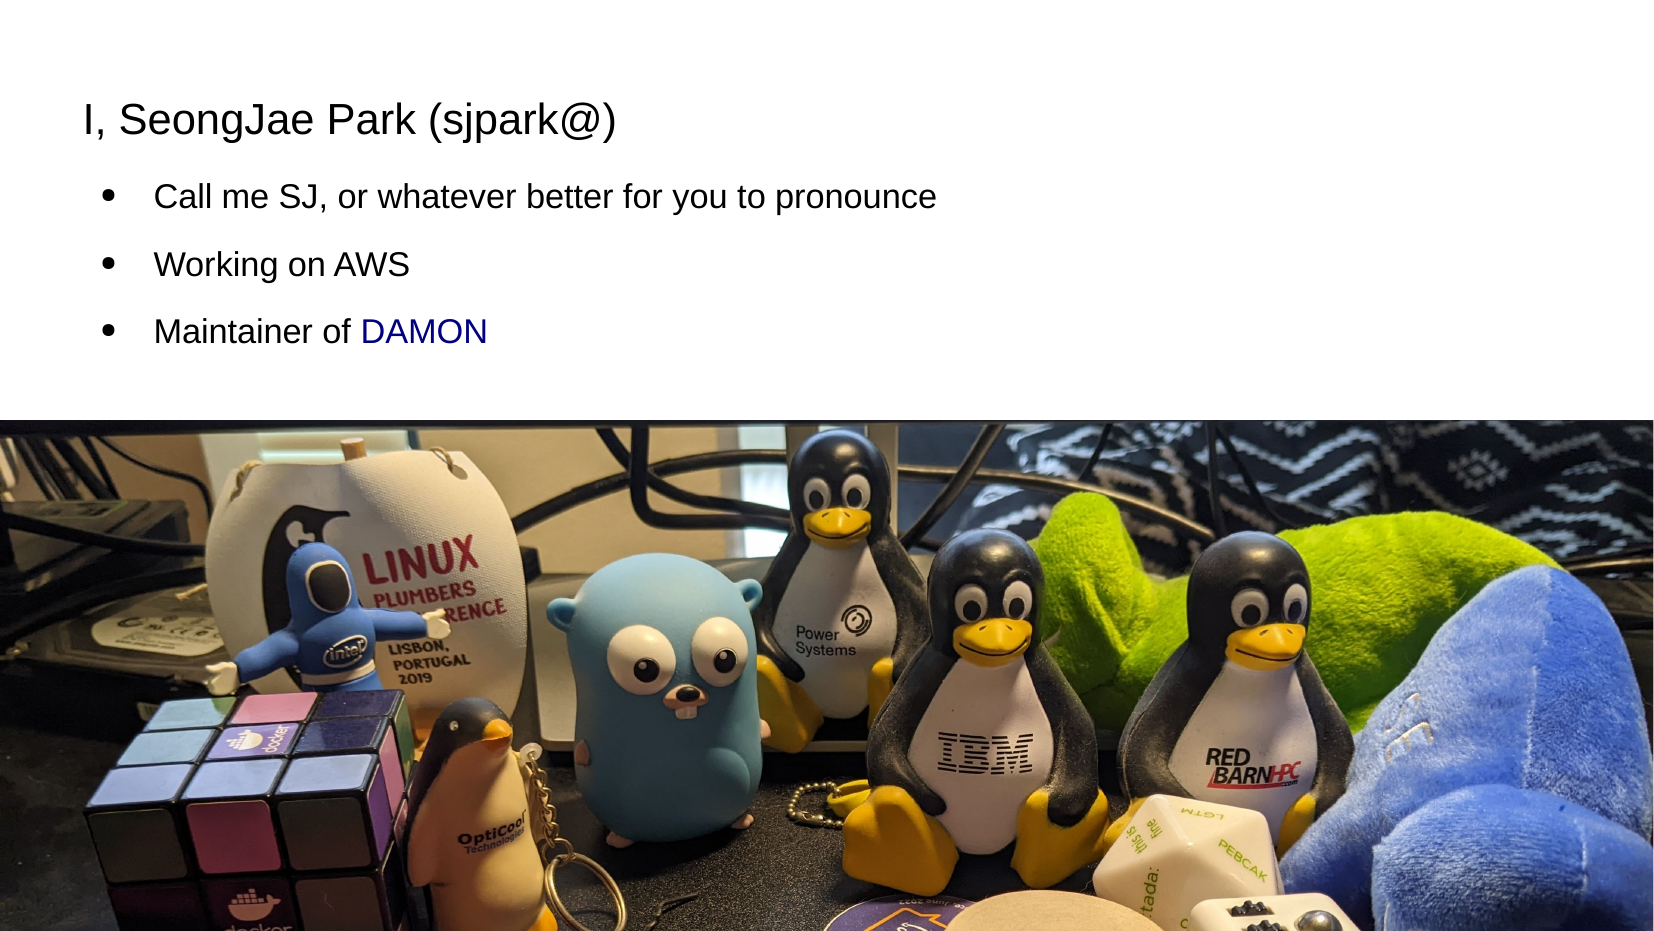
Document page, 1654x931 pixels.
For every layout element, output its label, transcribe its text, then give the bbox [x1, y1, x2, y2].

picture [0, 420, 1654, 931]
list Call me SJ, or whatever better for you to pronounce Working on AWS Maintainer of DAMON [82, 177, 1571, 420]
title I, SeongJae Park (sjpark@) [82, 81, 1571, 157]
